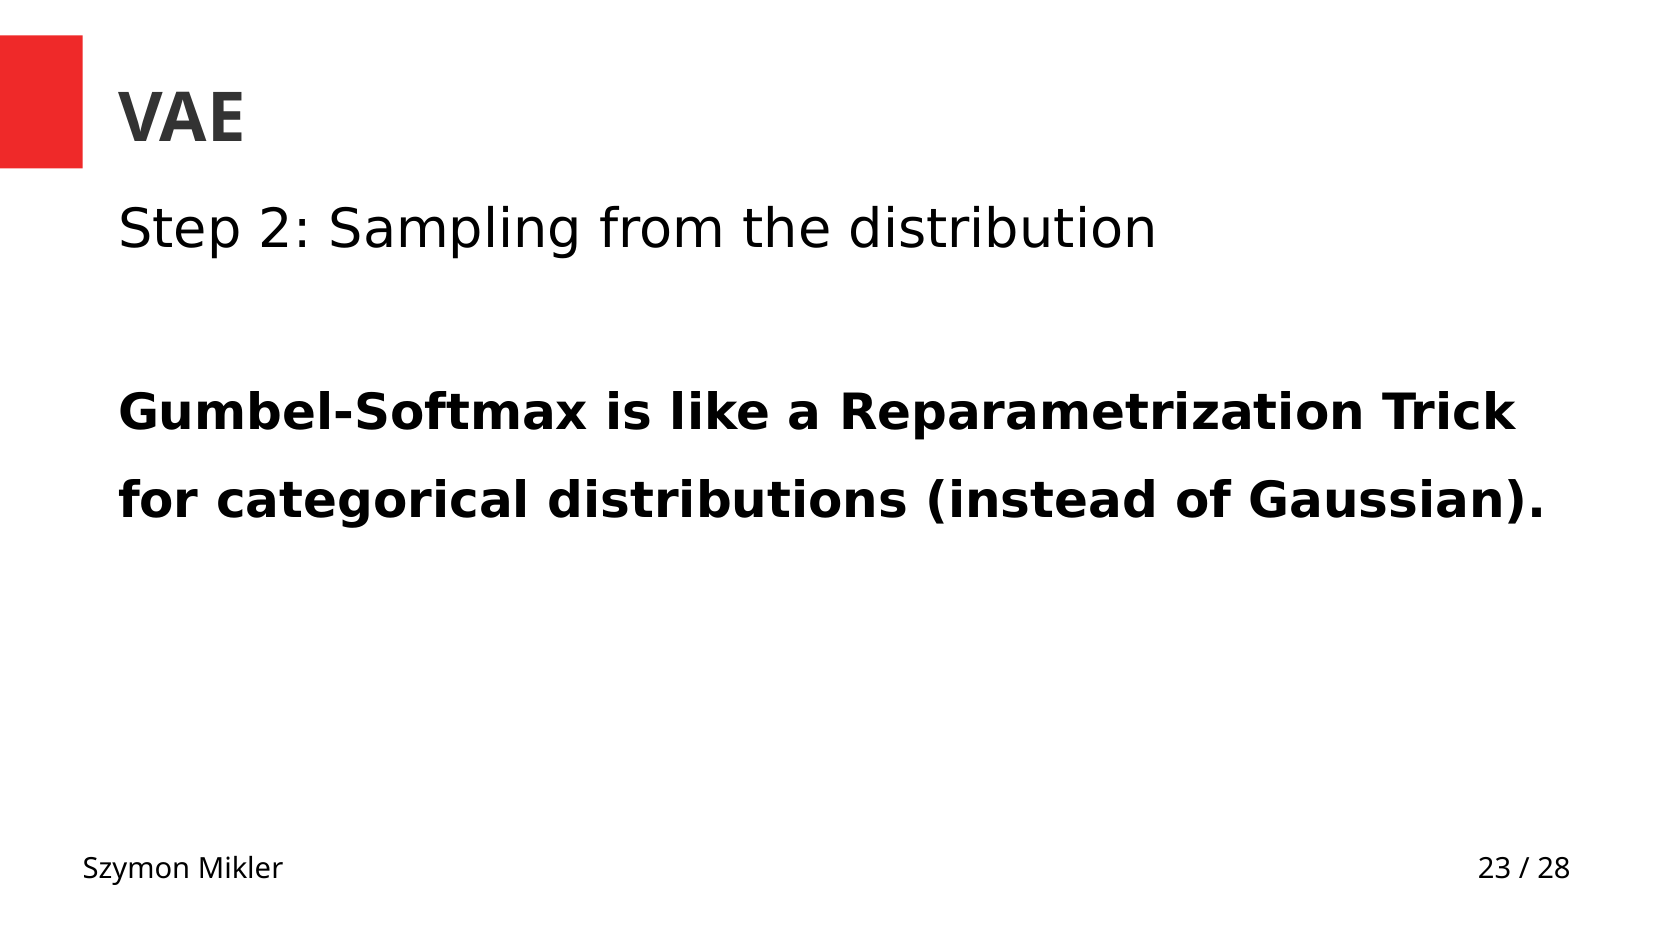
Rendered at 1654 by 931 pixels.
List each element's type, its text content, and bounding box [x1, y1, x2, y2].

title VAE [118, 37, 1571, 165]
subtitle Step 2: Sampling from the distribution Gumbel-Softmax is like a Reparametrization Trick for categorical distributions (instead of Gaussian). [118, 165, 1571, 530]
